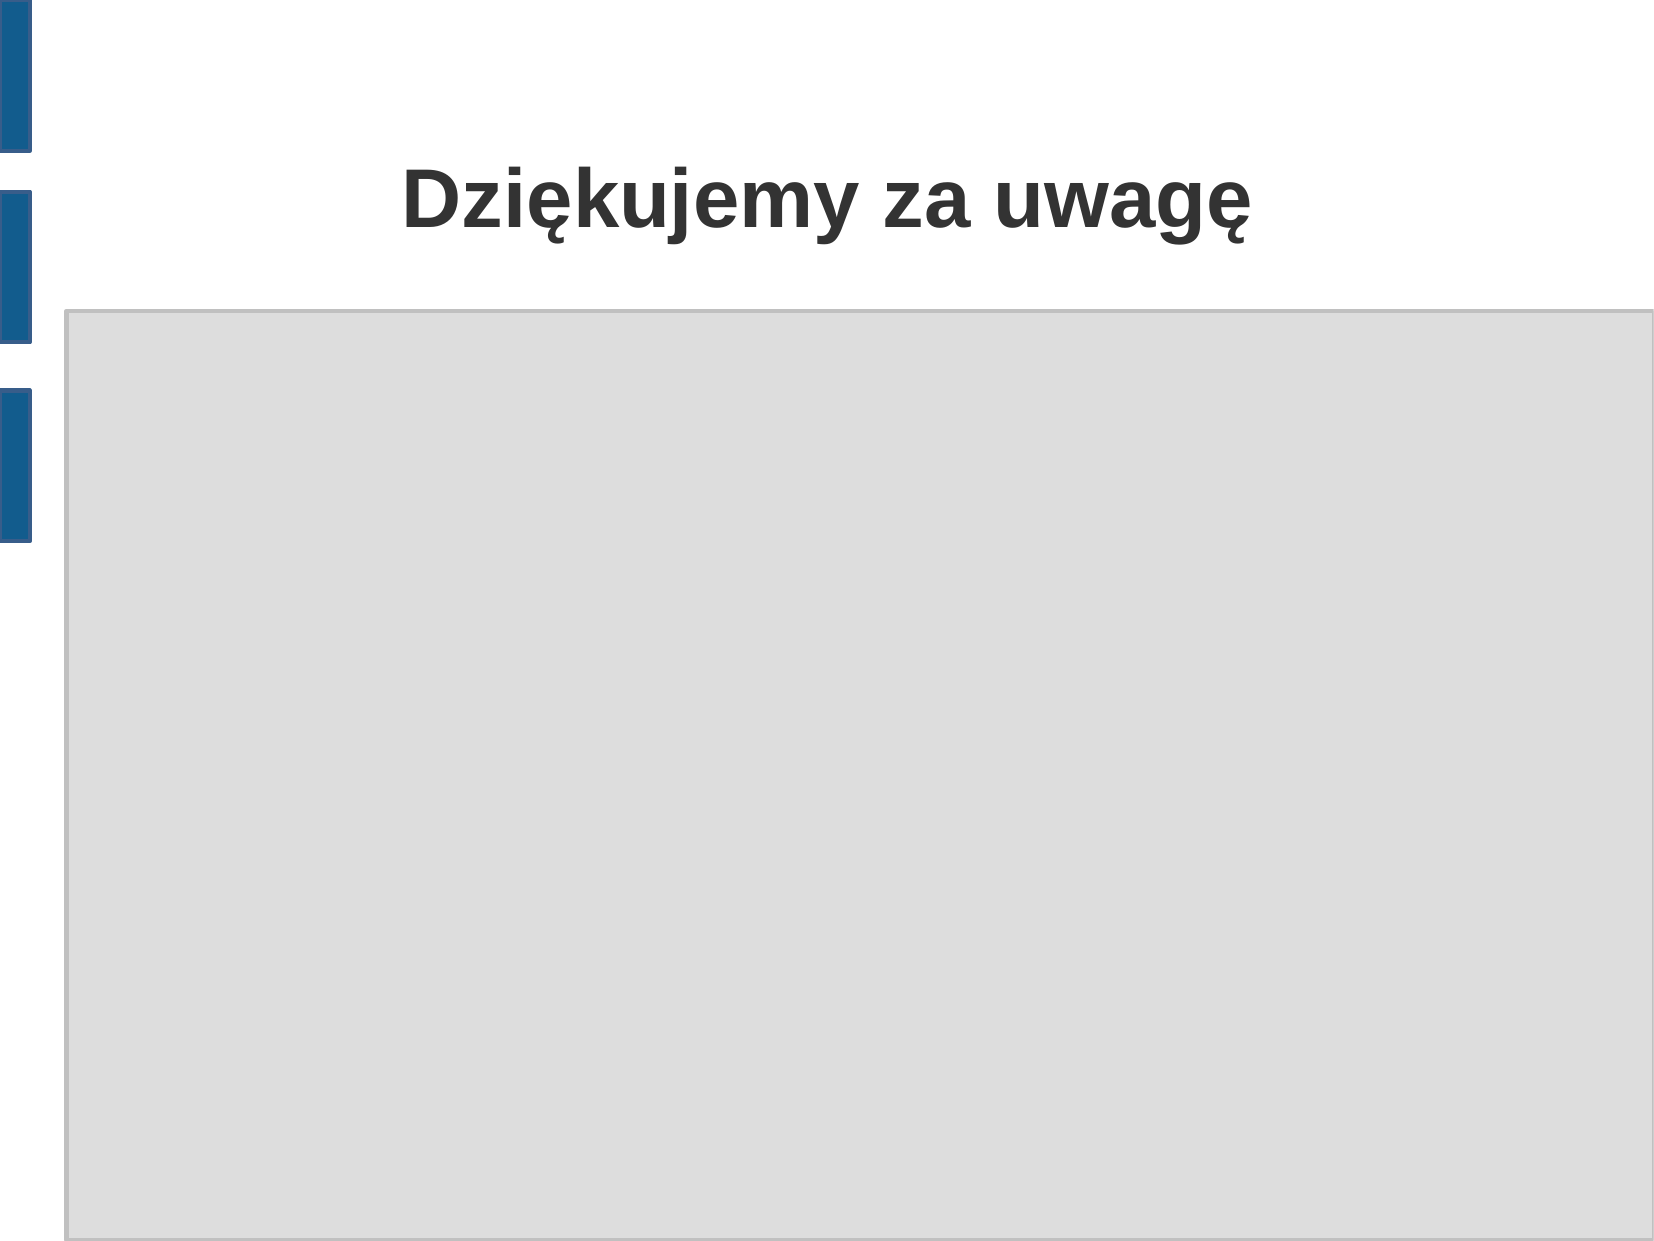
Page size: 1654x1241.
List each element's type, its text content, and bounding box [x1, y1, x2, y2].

title Dziękujemy za uwagę [121, 91, 1534, 299]
